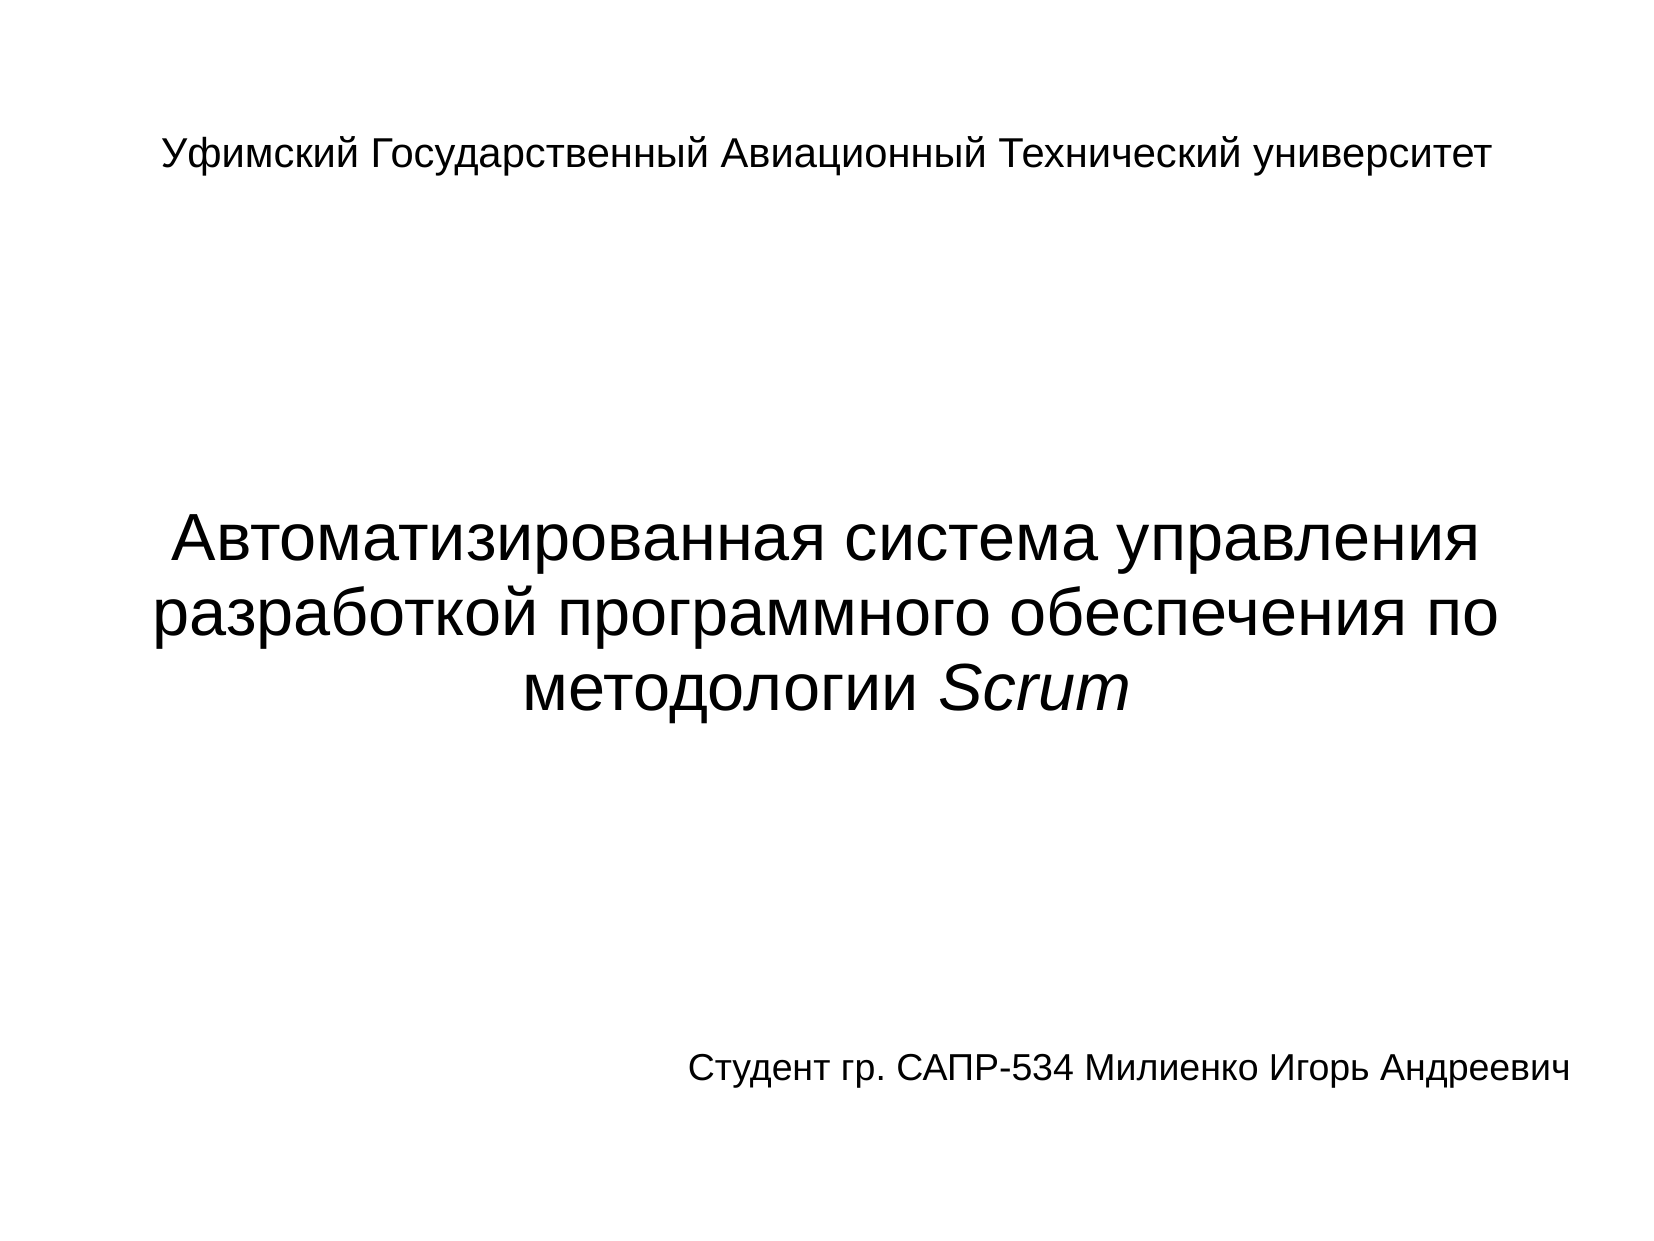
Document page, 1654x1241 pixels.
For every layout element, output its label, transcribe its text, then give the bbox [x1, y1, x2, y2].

text_box Студент гр. САПР-534 Милиенко Игорь Андреевич [673, 1039, 1630, 1103]
subtitle Автоматизированная система управления разработкой программного обеспечения по методологии Scrum [82, 290, 1571, 1010]
title Уфимский Государственный Авиационный Технический университет [82, 49, 1571, 257]
